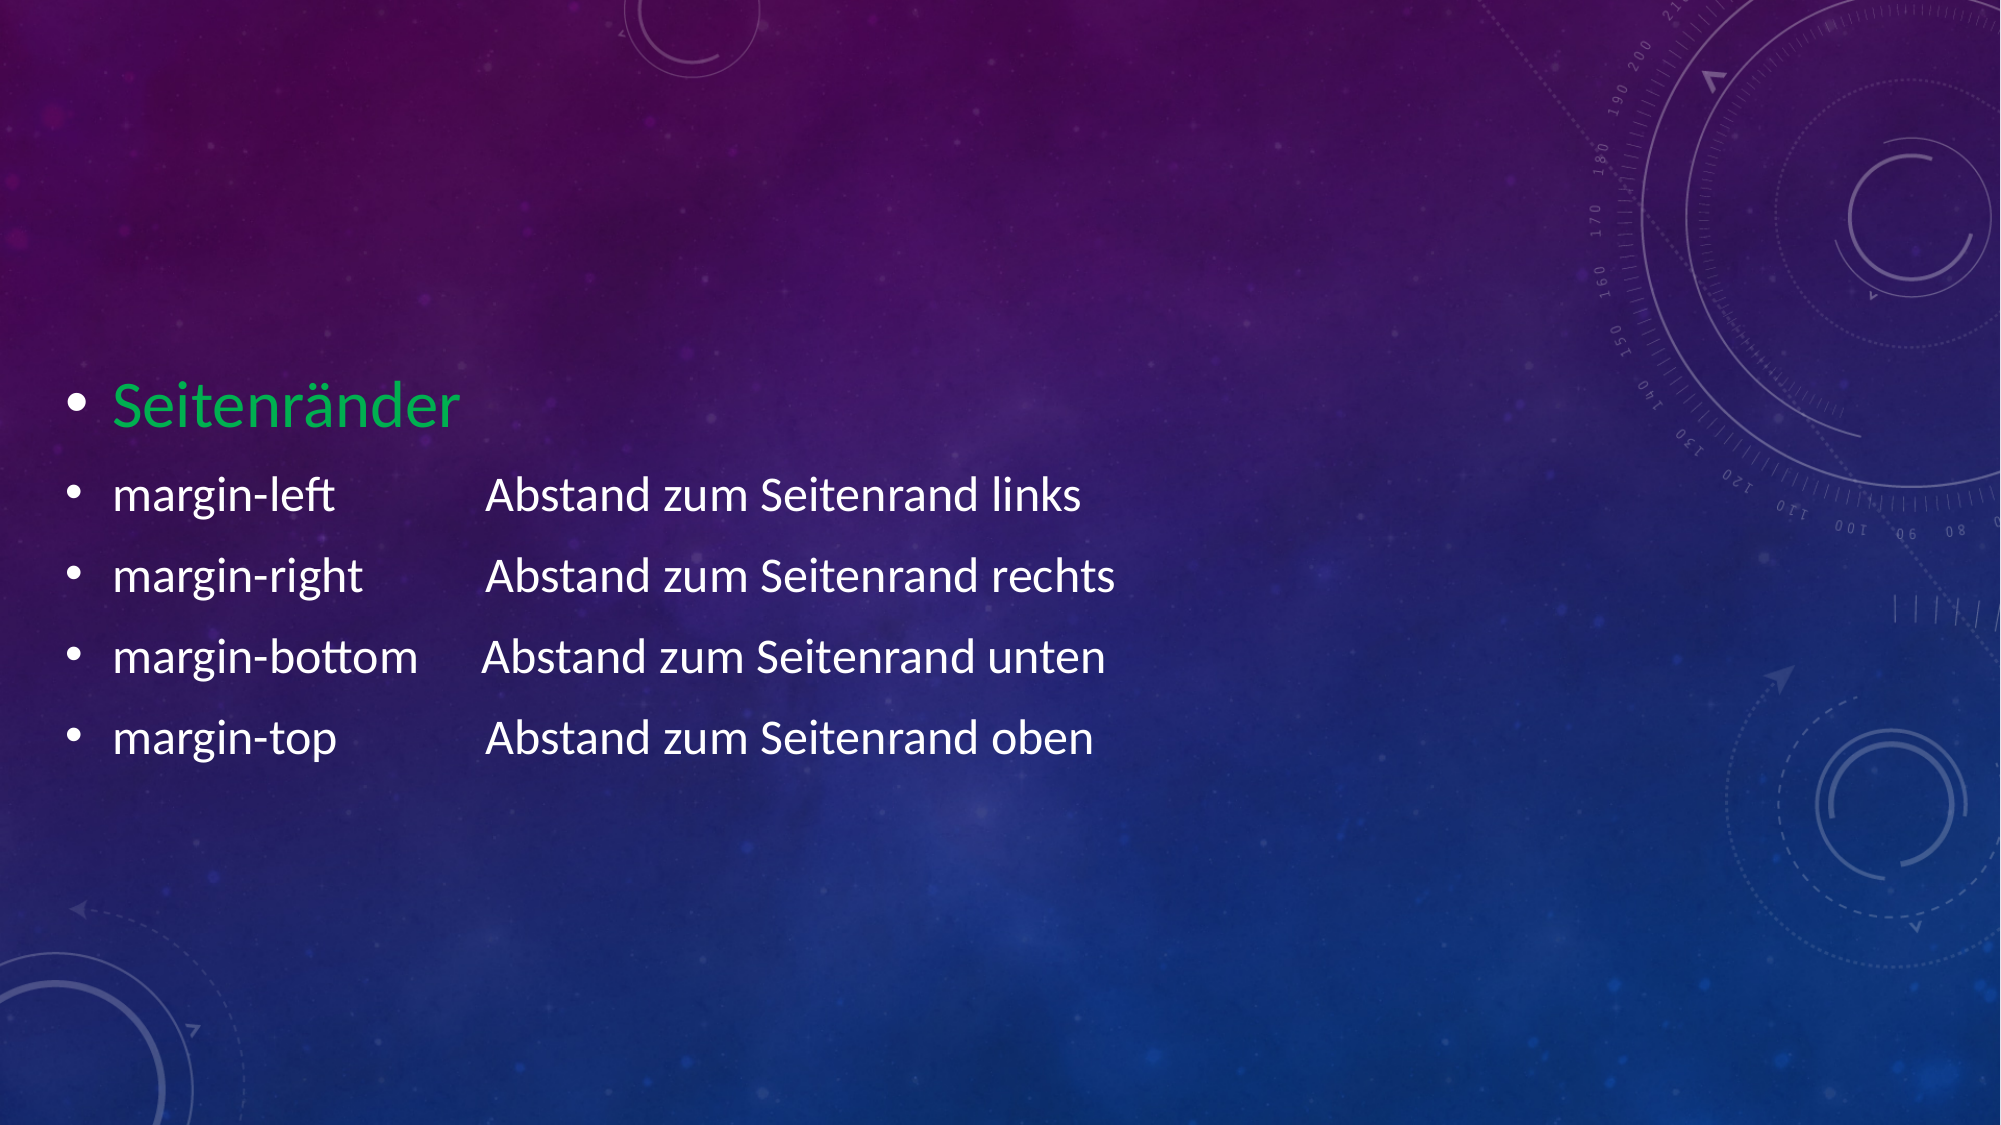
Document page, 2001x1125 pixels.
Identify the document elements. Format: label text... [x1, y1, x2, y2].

list Seitenränder margin-left Abstand zum Seitenrand links margin-right Abstand zum Seitenrand rechts margin-bottom Abstand zum Seitenrand unten margin-top Abstand zum Seitenrand oben [50, 143, 1700, 982]
